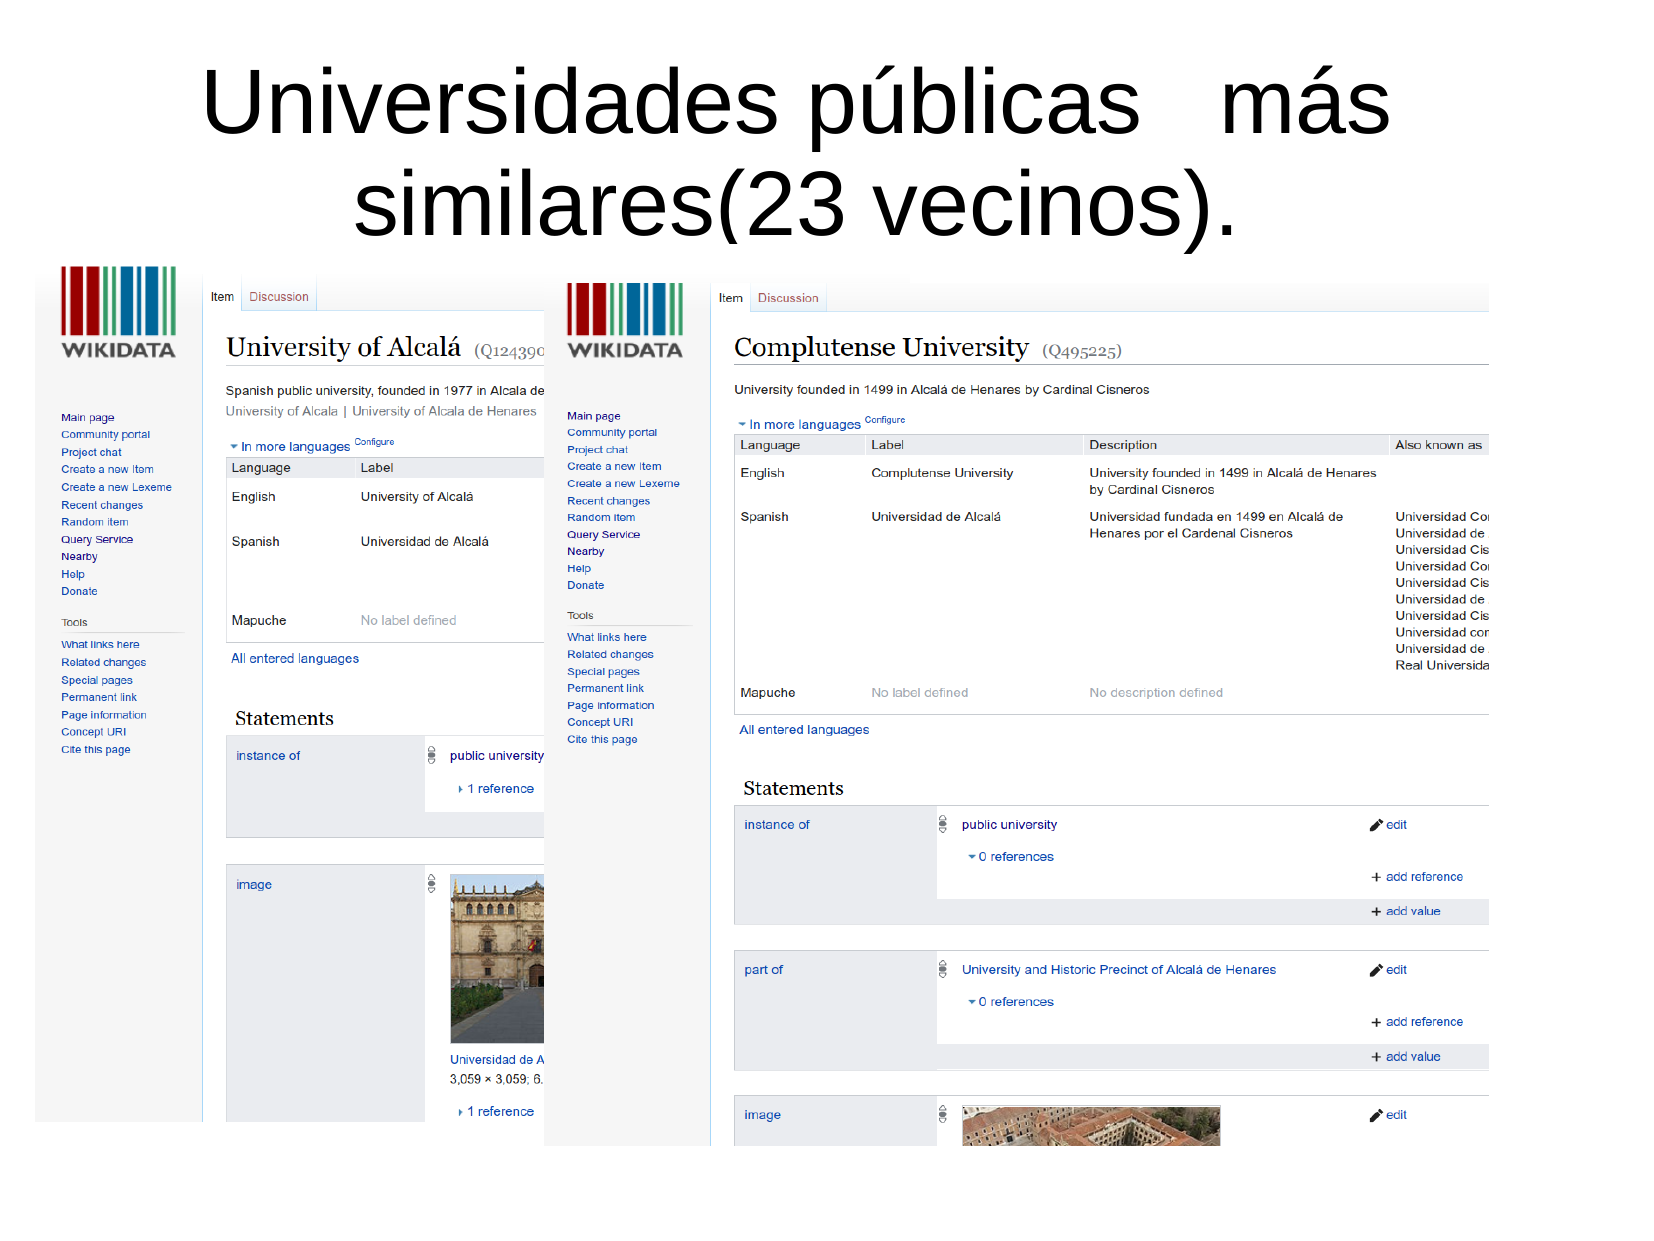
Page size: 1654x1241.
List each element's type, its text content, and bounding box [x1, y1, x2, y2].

title Universidades públicas más similares(23 vecinos). [23, 49, 1571, 257]
picture [35, 244, 1489, 1146]
